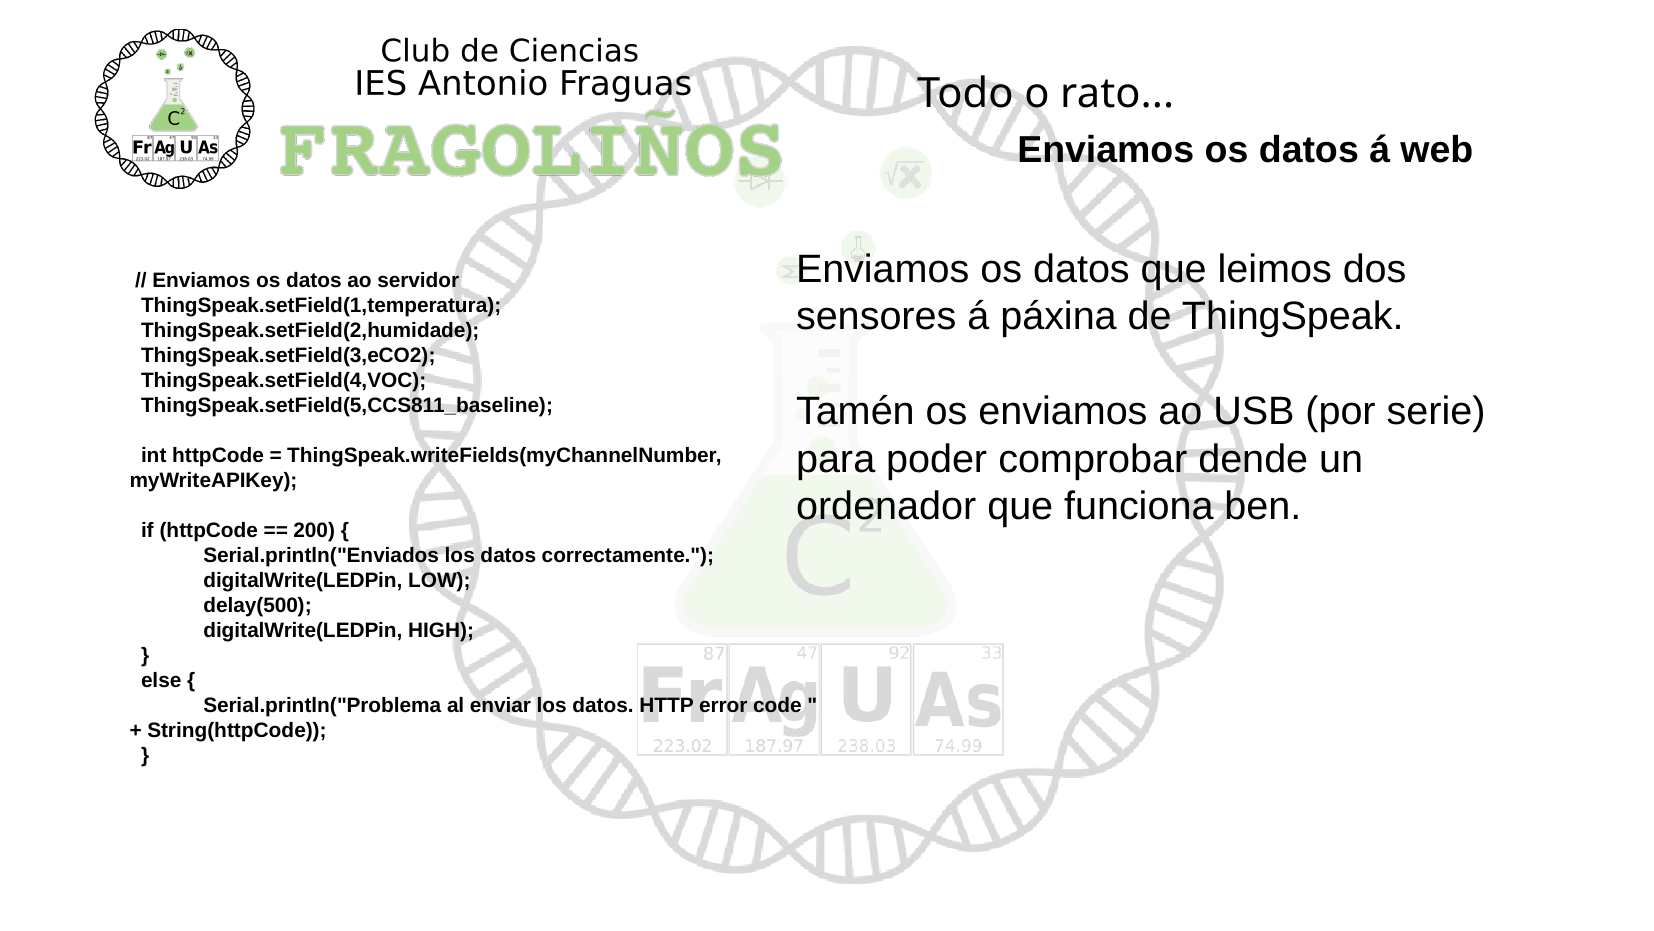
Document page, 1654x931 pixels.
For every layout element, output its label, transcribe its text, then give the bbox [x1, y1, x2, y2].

text_box Enviamos os datos á web [902, 118, 1589, 178]
text_box // Enviamos os datos ao servidor ThingSpeak.setField(1,temperatura); ThingSpeak.setField(2,humidade); ThingSpeak.setField(3,eCO2); ThingSpeak.setField(4,VOC); ThingSpeak.setField(5,CCS811_baseline); int httpCode = ThingSpeak.writeFields(myChannelNumber, myWriteAPIKey); if (httpCode == 200) { Serial.println("Enviados los datos correctamente."); digitalWrite(LEDPin, LOW); delay(500); digitalWrite(LEDPin, HIGH); } else { Serial.println("Problema al enviar los datos. HTTP error code " + String(httpCode)); } [114, 252, 847, 782]
text_box Todo o rato... [902, 58, 1589, 118]
text_box Enviamos os datos que leimos dos sensores á páxina de ThingSpeak. Tamén os enviamos ao USB (por serie) para poder comprobar dende un ordenador que funciona ben. [781, 227, 1548, 543]
picture [409, 543, 1245, 884]
picture [82, 29, 1245, 252]
